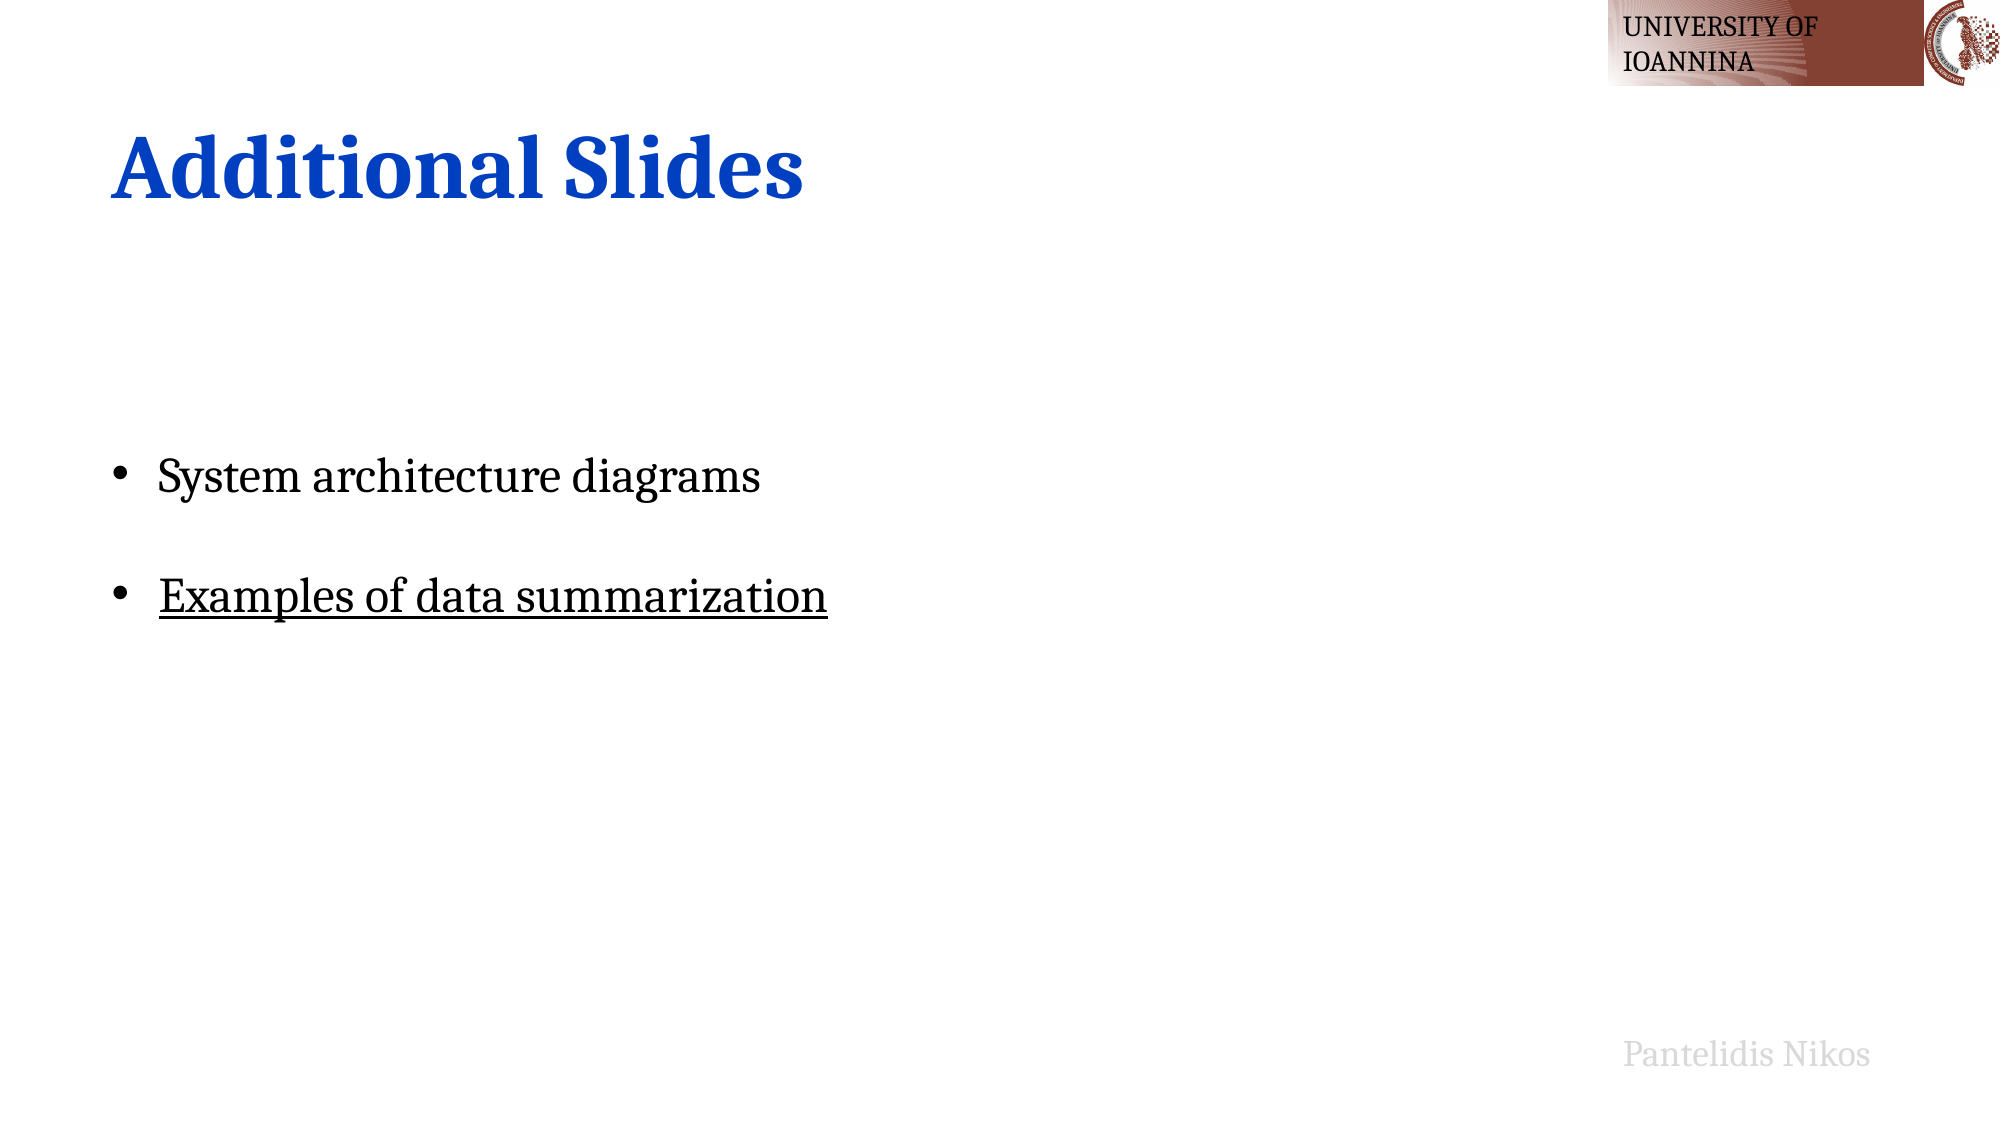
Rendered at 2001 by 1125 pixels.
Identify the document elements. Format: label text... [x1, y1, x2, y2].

text_box Additional Slides [96, 112, 1428, 225]
text_box System architecture diagrams Examples of data summarization [96, 375, 1181, 676]
picture [1924, 0, 2001, 86]
